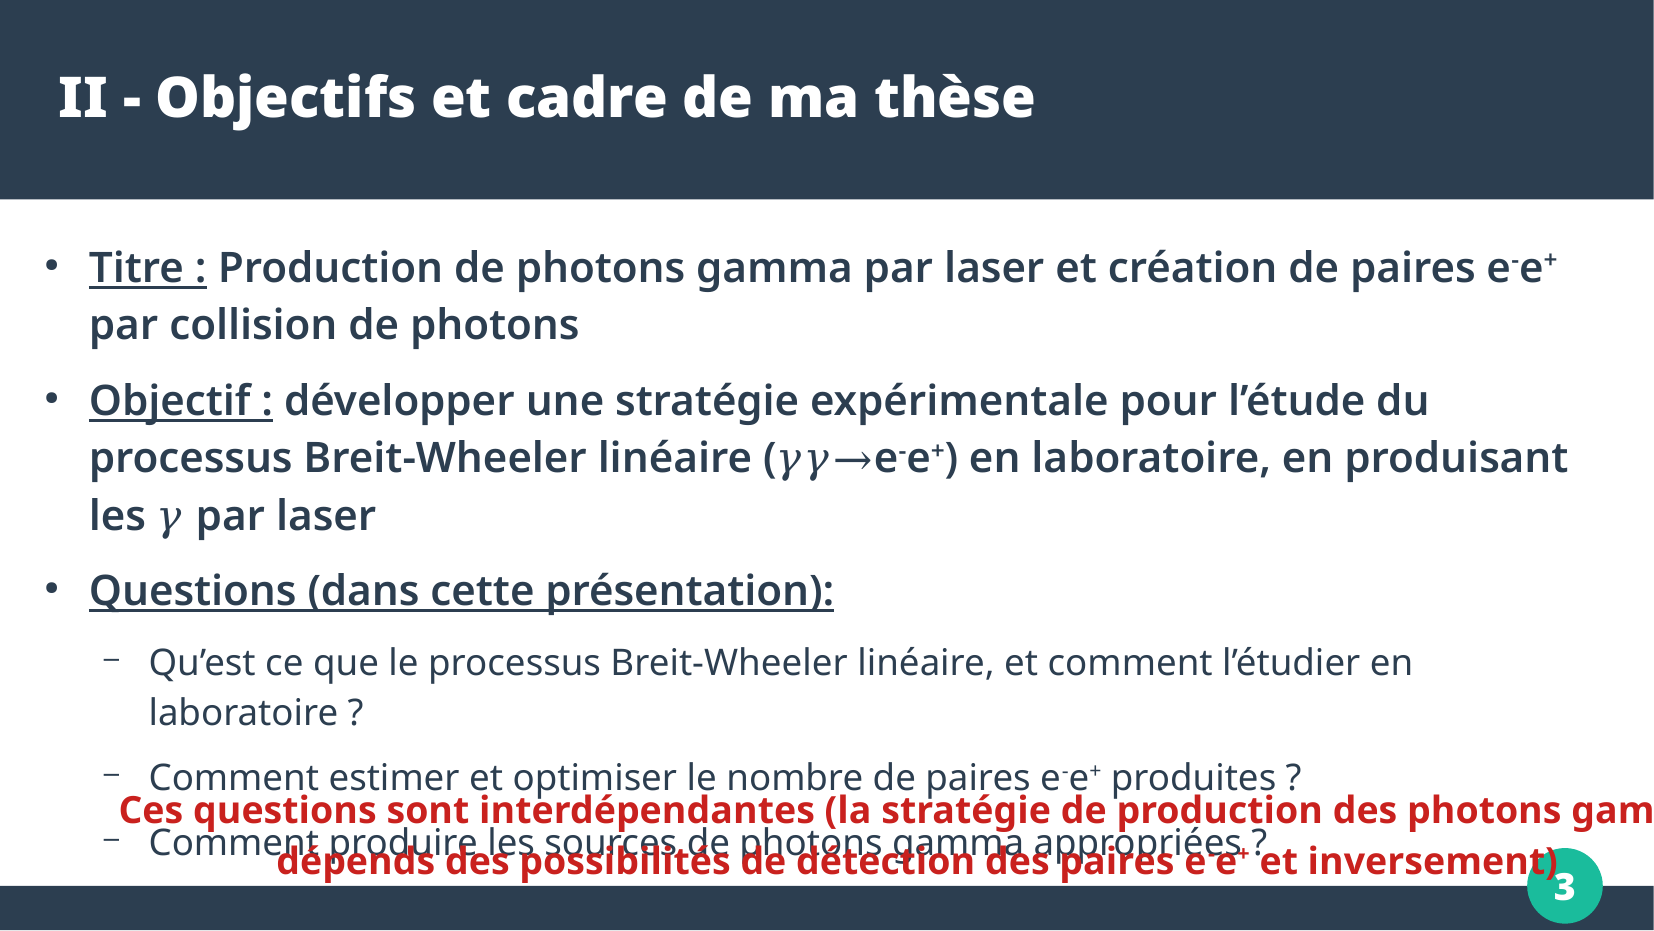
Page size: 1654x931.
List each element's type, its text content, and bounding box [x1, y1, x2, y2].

text_box Ces questions sont interdépendantes (la stratégie de production des photons gamma dépends des possibilités de détection des paires e-e+ et inversement) [103, 779, 1526, 889]
title II - Objectifs et cadre de ma thèse [59, 37, 1595, 155]
list Titre : Production de photons gamma par laser et création de paires e-e+ par collision de photons Objectif : développer une stratégie expérimentale pour l’étude du processus Breit-Wheeler linéaire (𝛾𝛾→e-e+) en laboratoire, en produisant les 𝛾 par laser Questions (dans cette présentation): Qu’est ce que le processus Breit-Wheeler linéaire, et comment l’étudier en laboratoire ? Comment estimer et optimiser le nombre de paires e-e+ produites ? Comment produire les sources de photons gamma appropriées ? [29, 237, 1625, 870]
